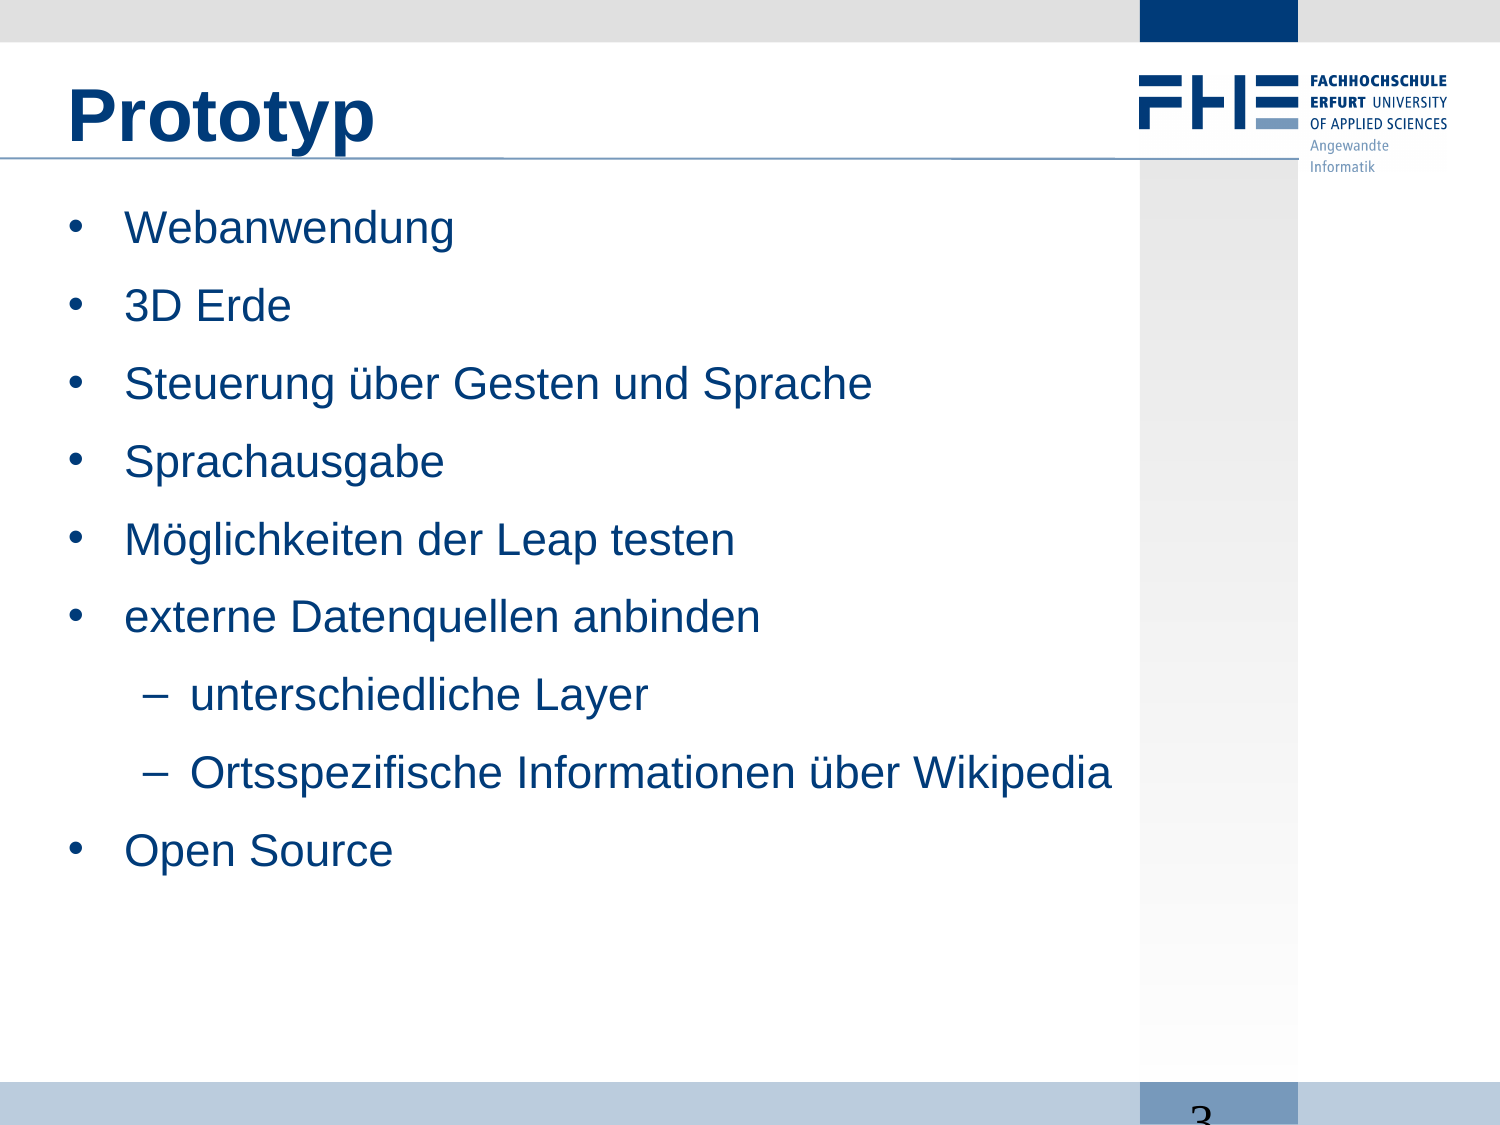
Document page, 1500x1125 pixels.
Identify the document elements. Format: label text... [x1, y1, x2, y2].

picture [1139, 75, 1447, 172]
list Webanwendung 3D Erde Steuerung über Gesten und Sprache Sprachausgabe Möglichkeiten der Leap testen externe Datenquellen anbinden unterschiedliche Layer Ortsspezifische Informationen über Wikipedia Open Source [53, 190, 1500, 1100]
title Prototyp [53, 58, 1140, 142]
